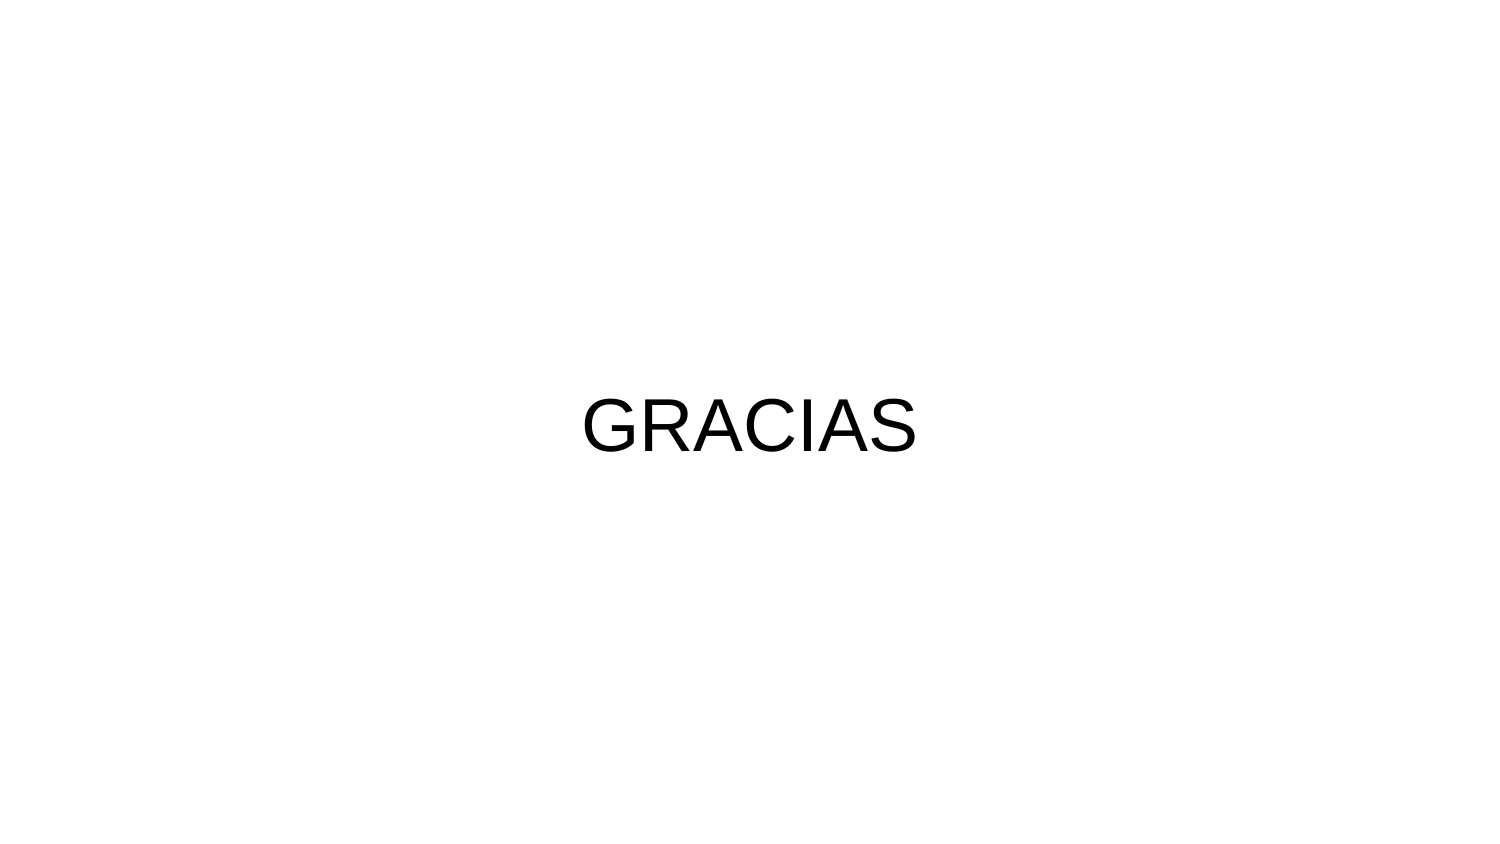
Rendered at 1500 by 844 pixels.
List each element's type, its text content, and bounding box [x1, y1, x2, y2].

title GRACIAS [51, 352, 1449, 491]
